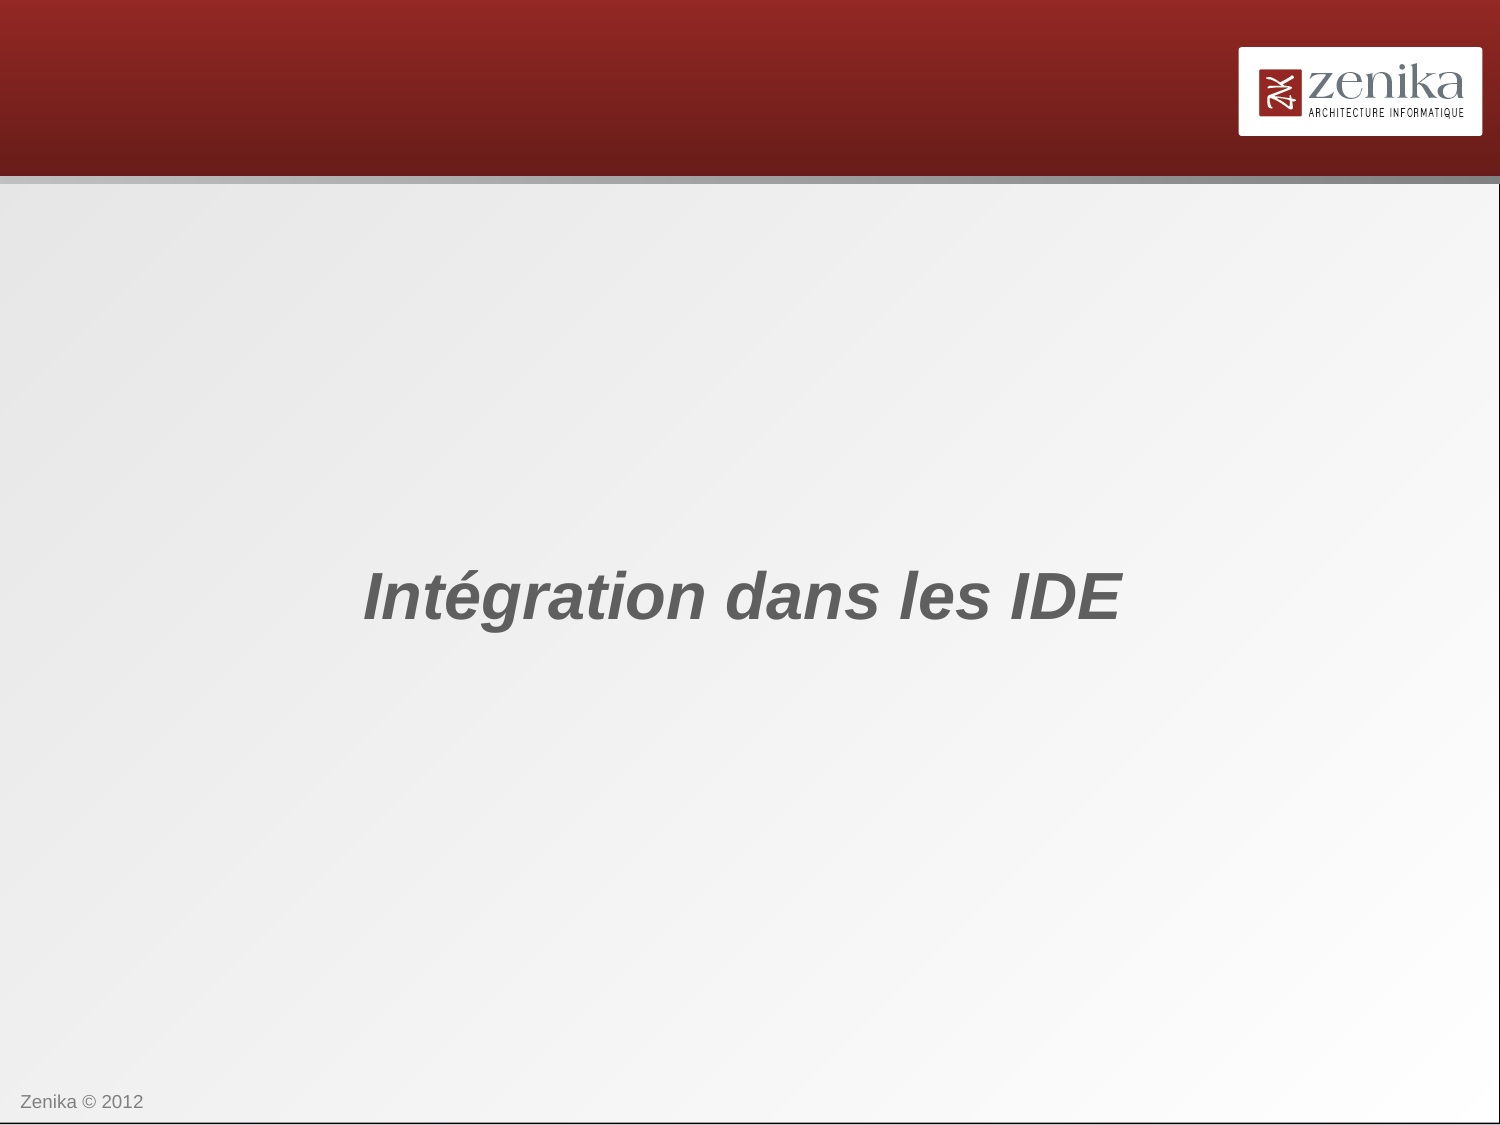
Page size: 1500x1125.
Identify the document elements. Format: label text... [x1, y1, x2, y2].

text_box Intégration dans les IDE [50, 249, 1435, 1079]
picture [1257, 58, 1464, 125]
